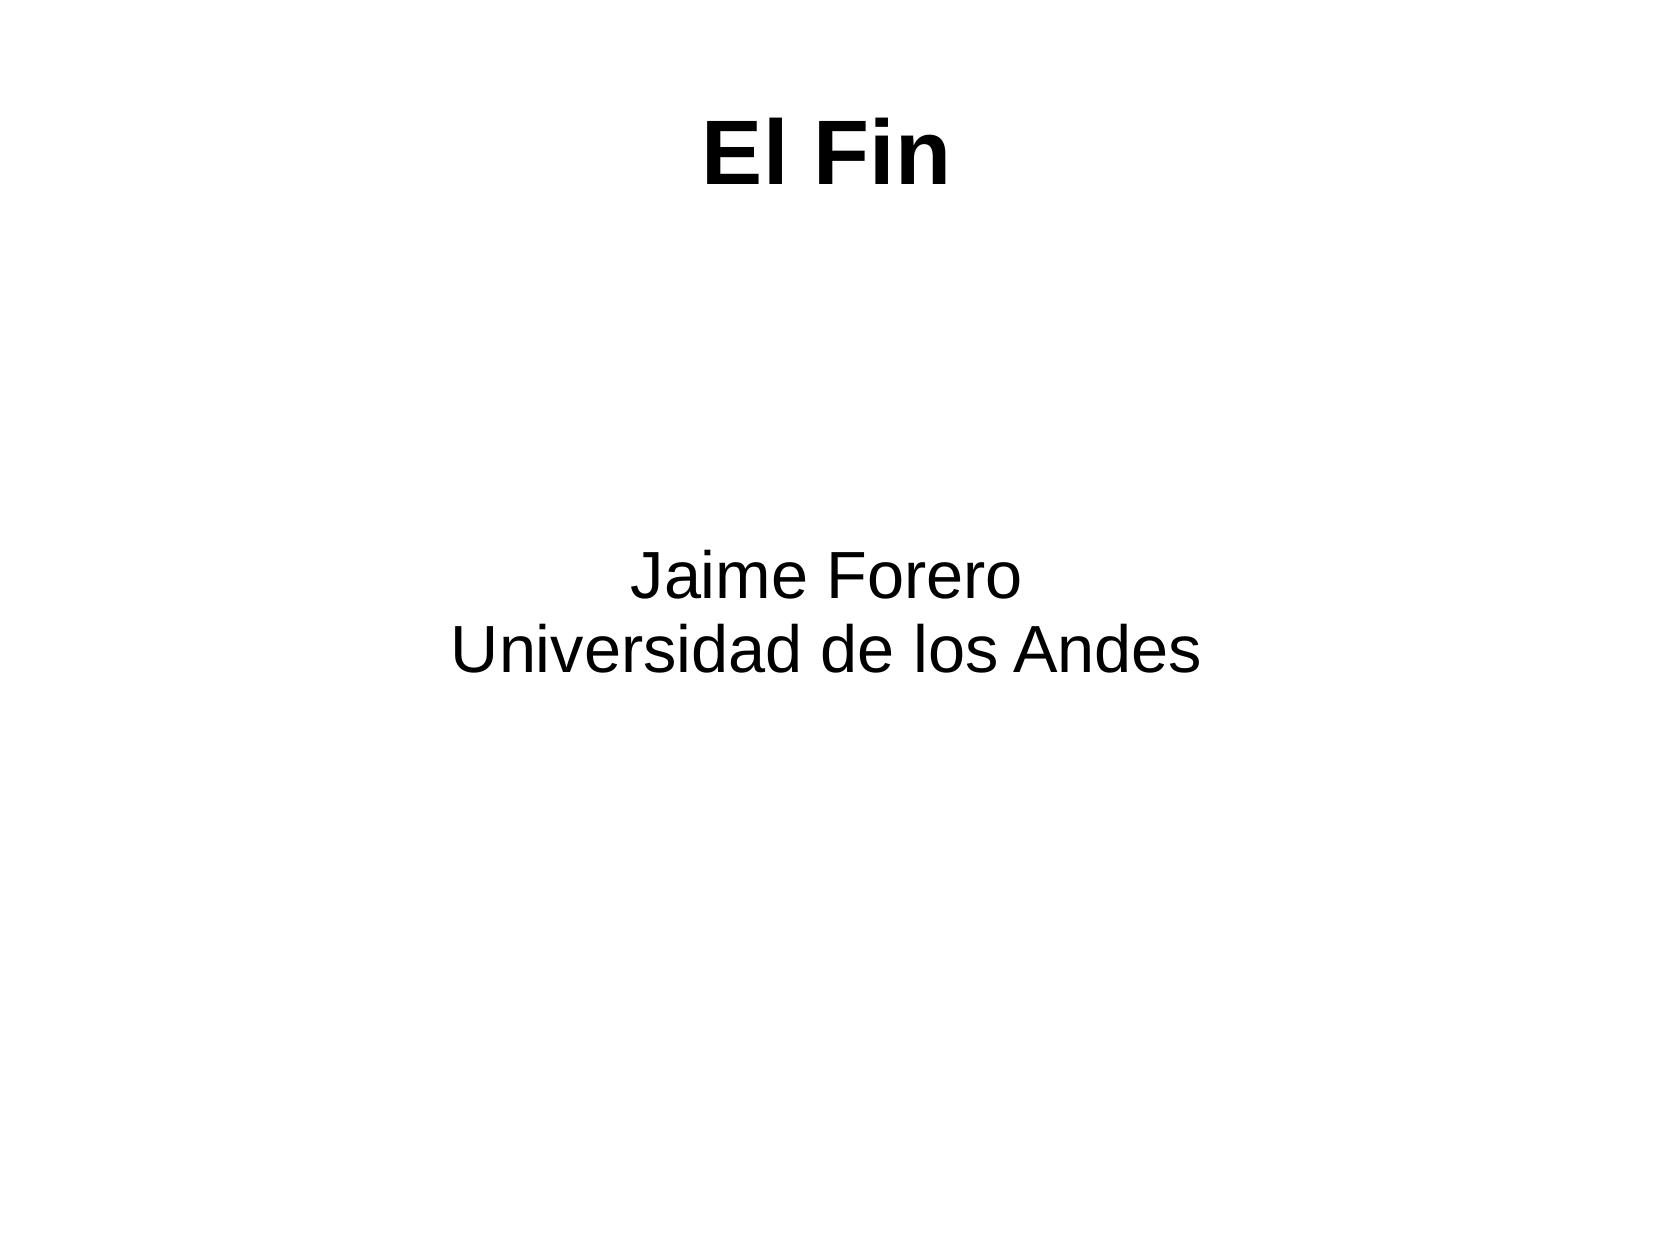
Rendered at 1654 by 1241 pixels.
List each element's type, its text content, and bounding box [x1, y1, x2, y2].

subtitle Jaime Forero Universidad de los Andes [82, 290, 1571, 1010]
title El Fin [82, 49, 1571, 257]
